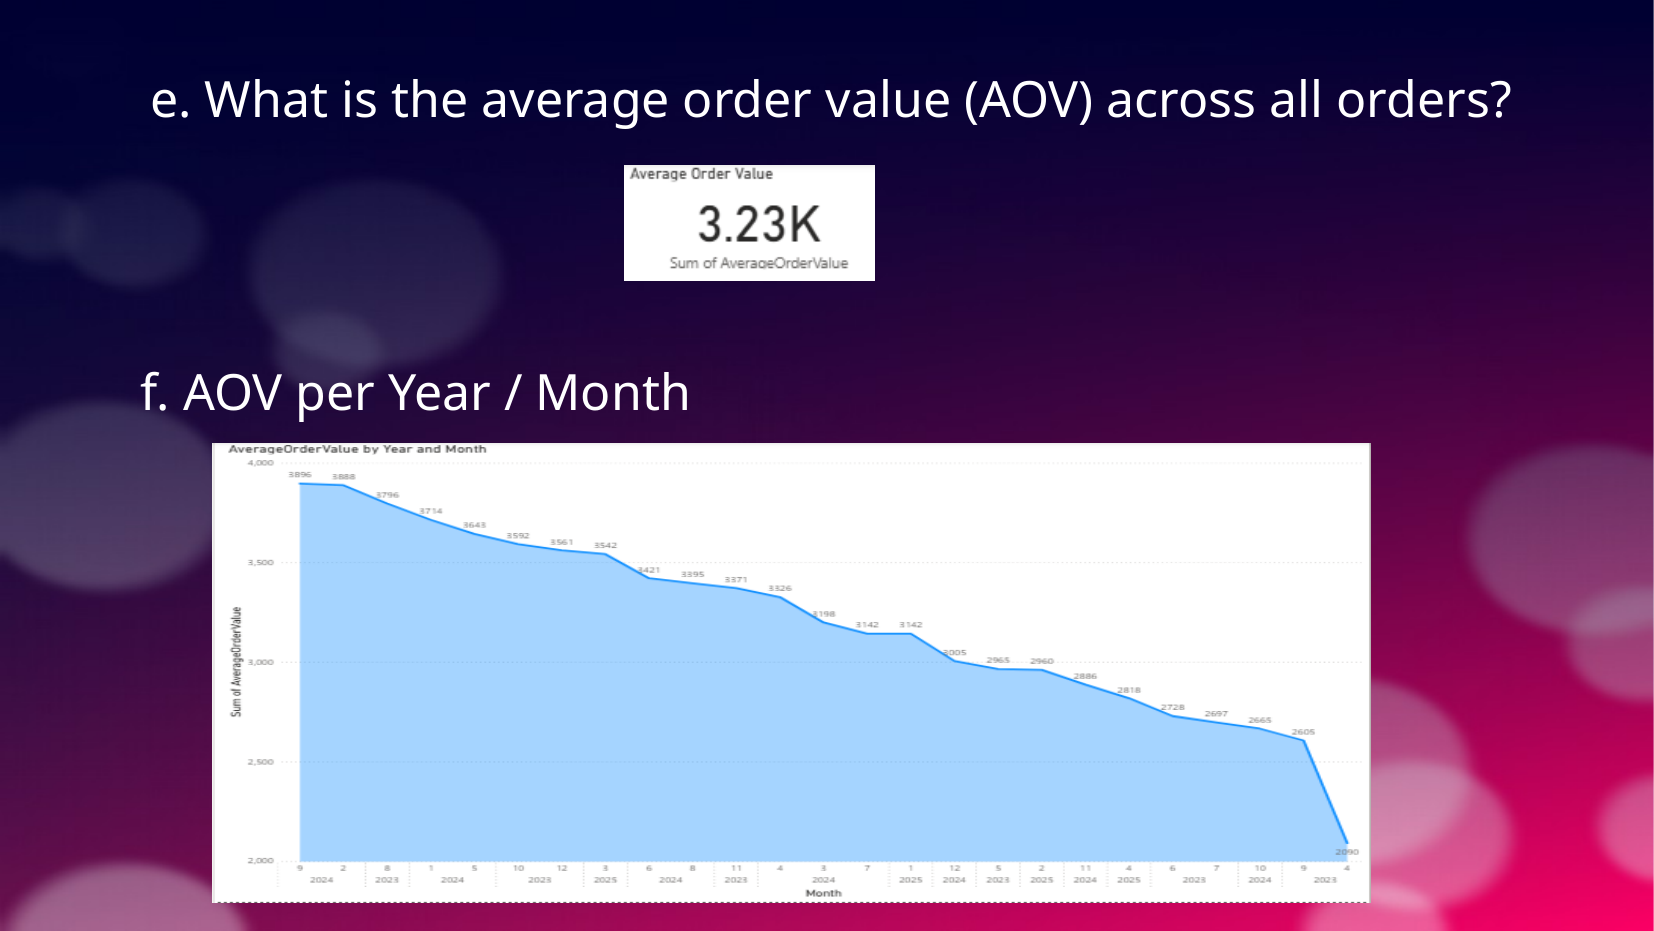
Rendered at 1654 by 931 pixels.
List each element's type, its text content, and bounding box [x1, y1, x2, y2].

list e. What is the average order value (AOV) across all orders? [59, 67, 1548, 544]
picture [212, 443, 1371, 903]
text_box f. AOV per Year / Month [125, 350, 1312, 421]
picture [624, 165, 875, 281]
